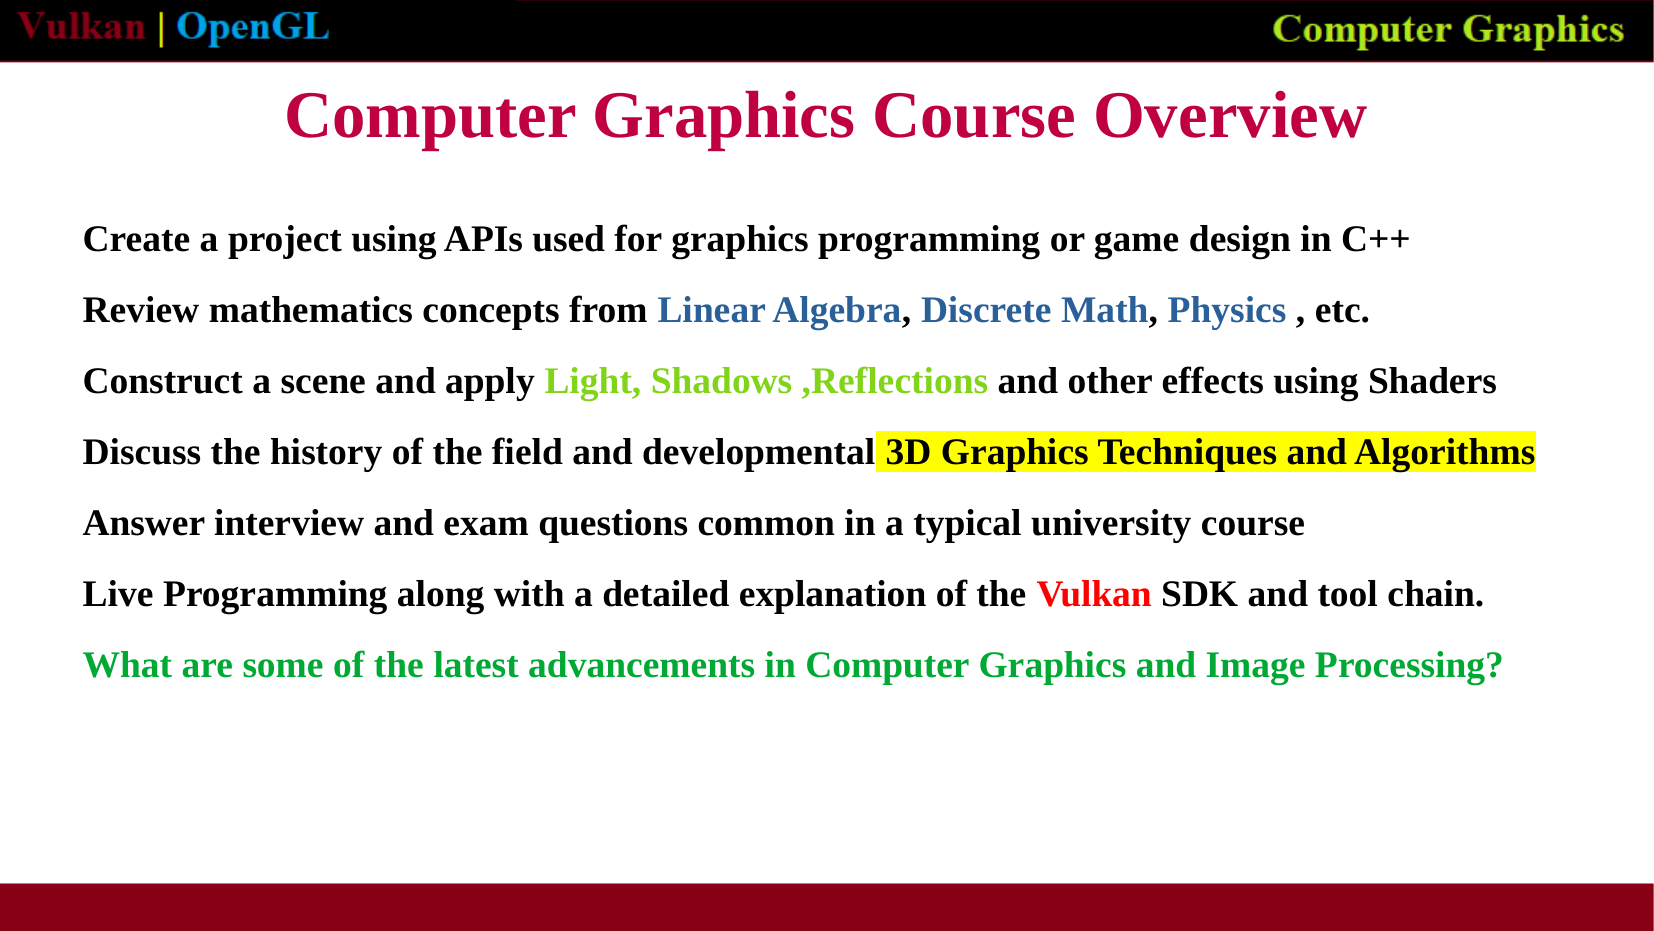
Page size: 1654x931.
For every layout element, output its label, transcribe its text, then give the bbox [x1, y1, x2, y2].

picture [0, 0, 1654, 931]
title Computer Graphics Course Overview [82, 37, 1571, 193]
list Create a project using APIs used for graphics programming or game design in C++ Review mathematics concepts from Linear Algebra, Discrete Math, Physics , etc. Construct a scene and apply Light, Shadows ,Reflections and other effects using Shaders Discuss the history of the field and developmental 3D Graphics Techniques and Algorithms Answer interview and exam questions common in a typical university course Live Programming along with a detailed explanation of the Vulkan SDK and tool chain. What are some of the latest advancements in Computer Graphics and Image Processing? [82, 217, 1571, 758]
